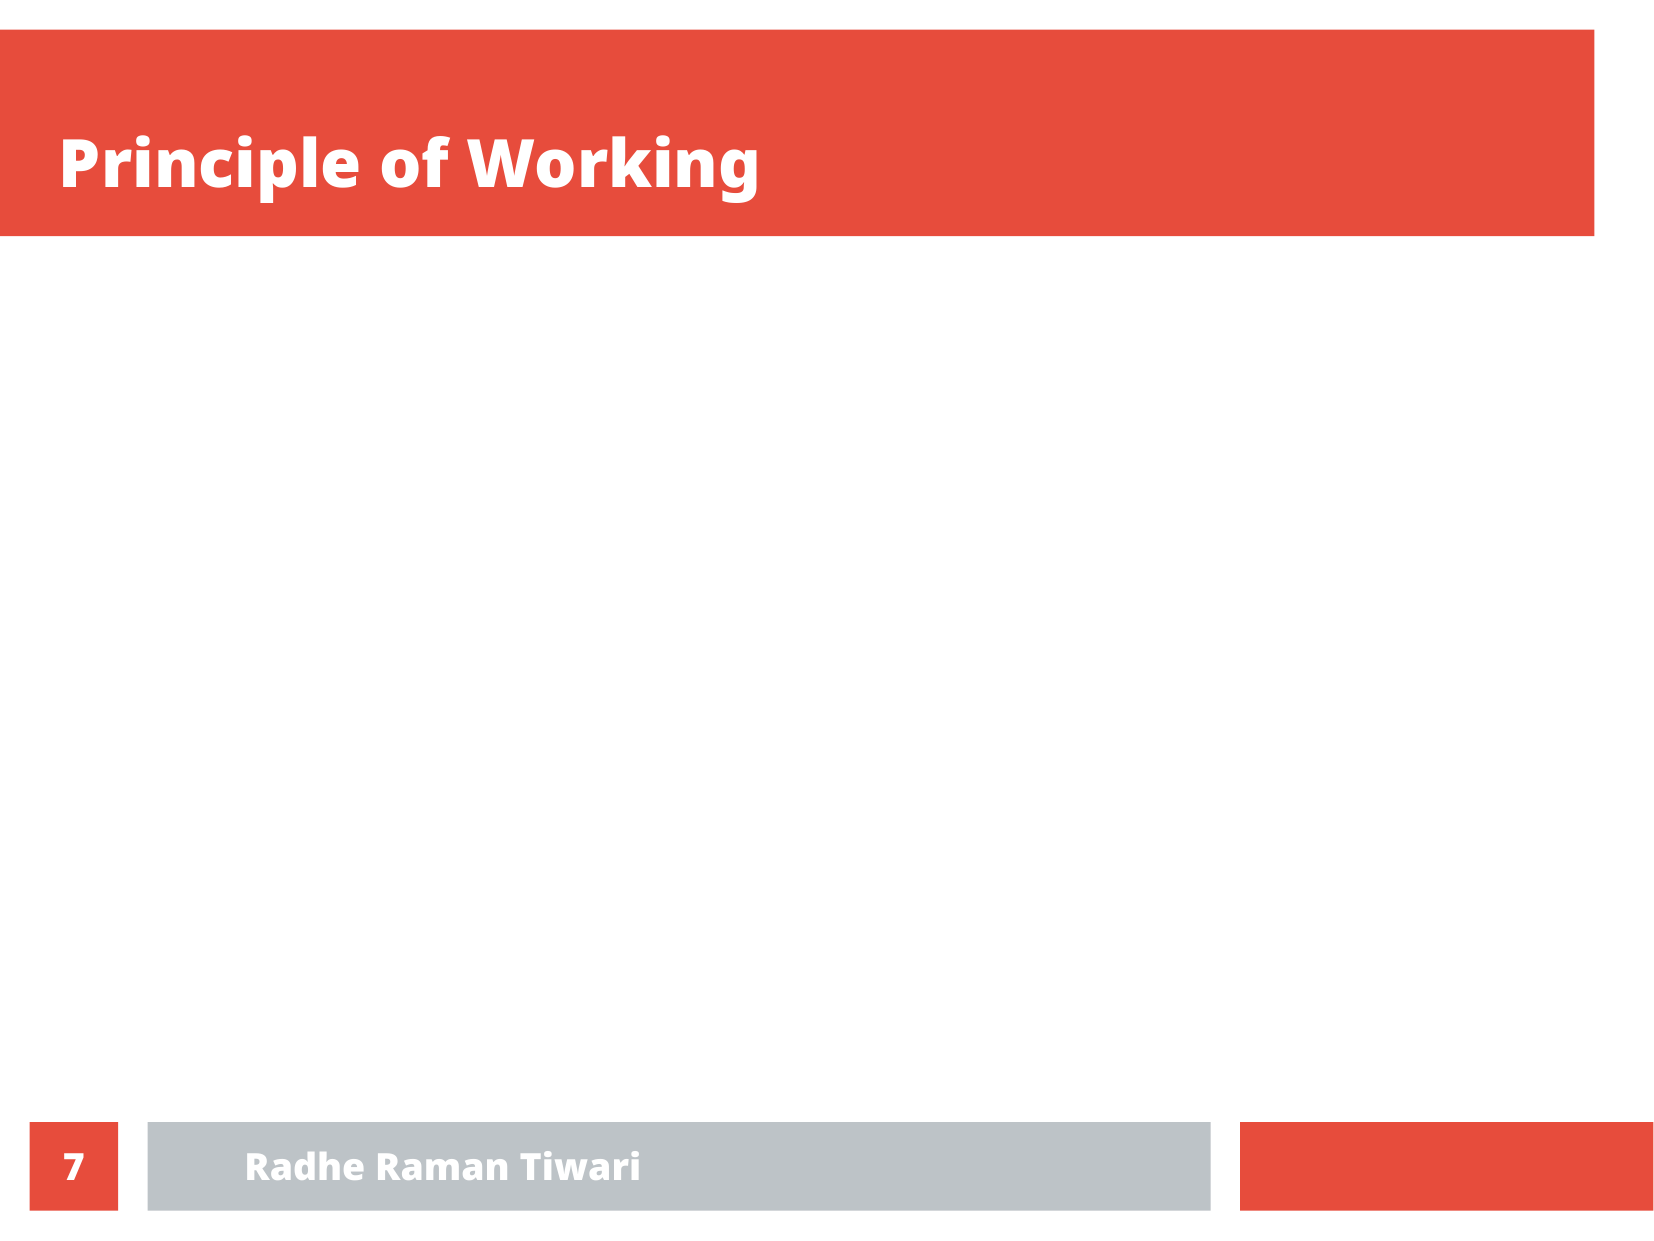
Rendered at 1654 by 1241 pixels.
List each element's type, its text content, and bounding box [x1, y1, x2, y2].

title Principle of Working [59, 59, 1595, 207]
